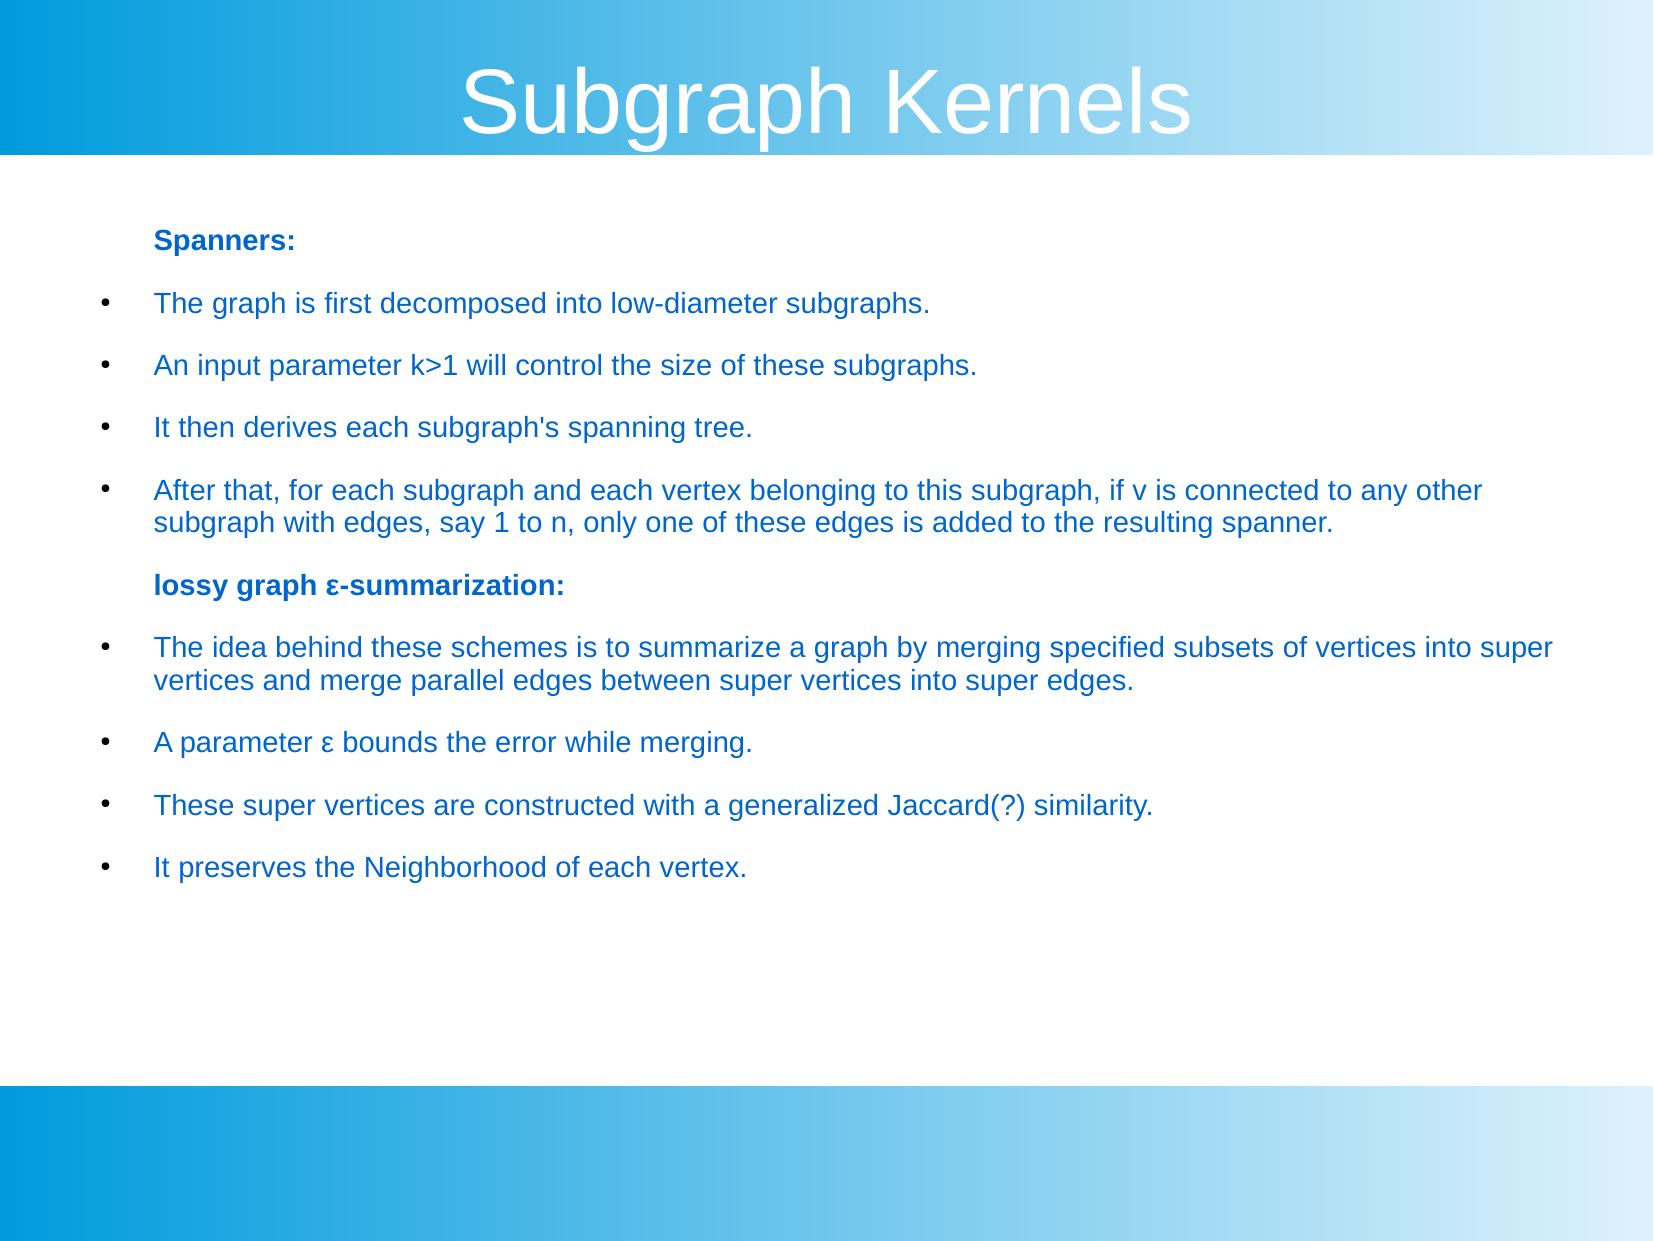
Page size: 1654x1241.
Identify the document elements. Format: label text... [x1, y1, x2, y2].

title Subgraph Kernels [82, 49, 1571, 155]
list Spanners: The graph is first decomposed into low-diameter subgraphs. An input parameter k>1 will control the size of these subgraphs. It then derives each subgraph's spanning tree. After that, for each subgraph and each vertex belonging to this subgraph, if v is connected to any other subgraph with edges, say 1 to n, only one of these edges is added to the resulting spanner. lossy graph ε-summarization: The idea behind these schemes is to summarize a graph by merging specified subsets of vertices into super vertices and merge parallel edges between super vertices into super edges. A parameter ε bounds the error while merging. These super vertices are constructed with a generalized Jaccard(?) similarity. It preserves the Neighborhood of each vertex. [82, 224, 1571, 981]
